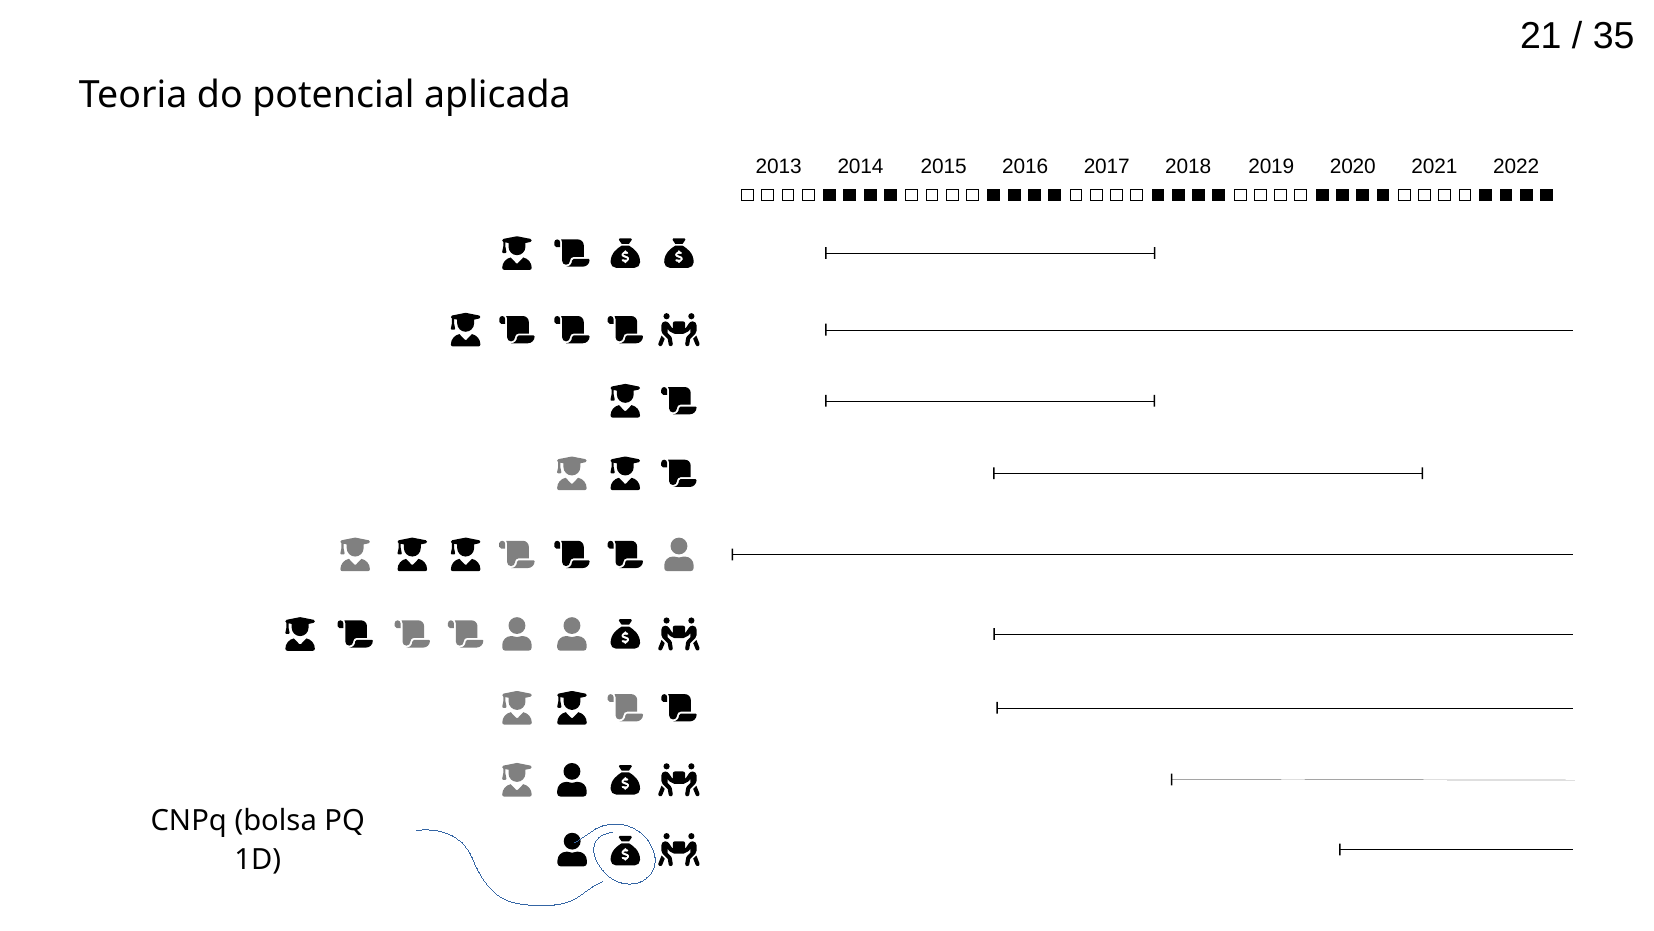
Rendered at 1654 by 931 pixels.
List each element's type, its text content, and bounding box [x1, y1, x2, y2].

text_box [1048, 189, 1061, 201]
picture [658, 617, 700, 651]
picture [499, 313, 535, 346]
text_box [1274, 189, 1287, 201]
text_box [987, 189, 1000, 201]
text_box [1520, 189, 1533, 201]
text_box [1008, 189, 1021, 201]
picture [557, 690, 587, 725]
text_box [497, 758, 536, 801]
picture [554, 538, 590, 571]
text_box [1438, 189, 1451, 201]
picture [664, 238, 694, 268]
text_box [1336, 189, 1349, 201]
text_box [659, 534, 698, 577]
picture [661, 457, 697, 489]
text_box [446, 611, 485, 654]
picture [337, 618, 373, 650]
picture [661, 692, 697, 724]
text_box [1110, 189, 1123, 201]
text_box [1356, 189, 1369, 201]
text_box [905, 189, 918, 201]
text_box [946, 189, 959, 201]
text_box [966, 189, 979, 201]
picture [610, 456, 641, 491]
text_box CNPq (bolsa PQ 1D) [135, 814, 414, 863]
text_box [843, 189, 856, 201]
picture [557, 832, 587, 867]
picture [658, 833, 700, 867]
text_box [802, 189, 815, 201]
text_box [1152, 189, 1164, 201]
text_box 2022 [1478, 147, 1555, 186]
text_box [864, 189, 877, 201]
text_box [497, 611, 536, 654]
text_box [1090, 189, 1103, 201]
text_box [1070, 189, 1082, 201]
picture [607, 538, 644, 571]
picture [610, 383, 641, 418]
text_box 2020 [1315, 147, 1391, 186]
text_box 2017 [1068, 147, 1145, 186]
text_box 2019 [1233, 147, 1310, 186]
picture [658, 313, 700, 347]
picture [610, 238, 641, 268]
text_box [1418, 189, 1431, 201]
picture [450, 312, 481, 347]
picture [554, 313, 590, 346]
picture [658, 763, 700, 797]
text_box 2021 [1396, 147, 1473, 186]
text_box [1500, 189, 1512, 201]
text_box 2018 [1150, 147, 1227, 186]
text_box [884, 189, 897, 201]
text_box [497, 685, 536, 728]
picture [554, 237, 590, 269]
text_box 2013 [740, 147, 817, 186]
picture [610, 619, 641, 649]
text_box [1028, 189, 1041, 201]
text_box [1254, 189, 1267, 201]
picture [607, 313, 644, 346]
picture [450, 537, 481, 572]
text_box <number> / 35 [1375, 0, 1654, 71]
text_box [1294, 189, 1307, 201]
text_box [1540, 189, 1553, 201]
text_box [606, 685, 644, 728]
text_box [1172, 189, 1185, 201]
text_box [1212, 189, 1225, 201]
text_box [1479, 189, 1492, 201]
picture [285, 617, 315, 651]
text_box [1130, 189, 1143, 201]
text_box [1377, 189, 1389, 201]
text_box [1234, 189, 1247, 201]
text_box [1459, 189, 1471, 201]
text_box 2016 [987, 147, 1064, 186]
text_box [741, 189, 754, 201]
text_box [393, 611, 432, 654]
text_box [552, 611, 591, 654]
text_box [823, 189, 836, 201]
text_box 2014 [822, 147, 899, 186]
picture [502, 236, 532, 270]
text_box 2015 [905, 147, 982, 186]
text_box [1316, 189, 1329, 201]
text_box [499, 532, 538, 575]
picture [610, 835, 641, 866]
picture [610, 765, 641, 795]
text_box [782, 189, 794, 201]
picture [557, 762, 587, 797]
text_box Teoria do potencial aplicada [12, 30, 639, 157]
text_box [1398, 189, 1411, 201]
text_box [926, 189, 938, 201]
picture [397, 537, 428, 572]
picture [661, 385, 697, 417]
text_box [761, 189, 774, 201]
text_box [550, 450, 589, 493]
text_box [333, 532, 372, 575]
text_box [1192, 189, 1205, 201]
